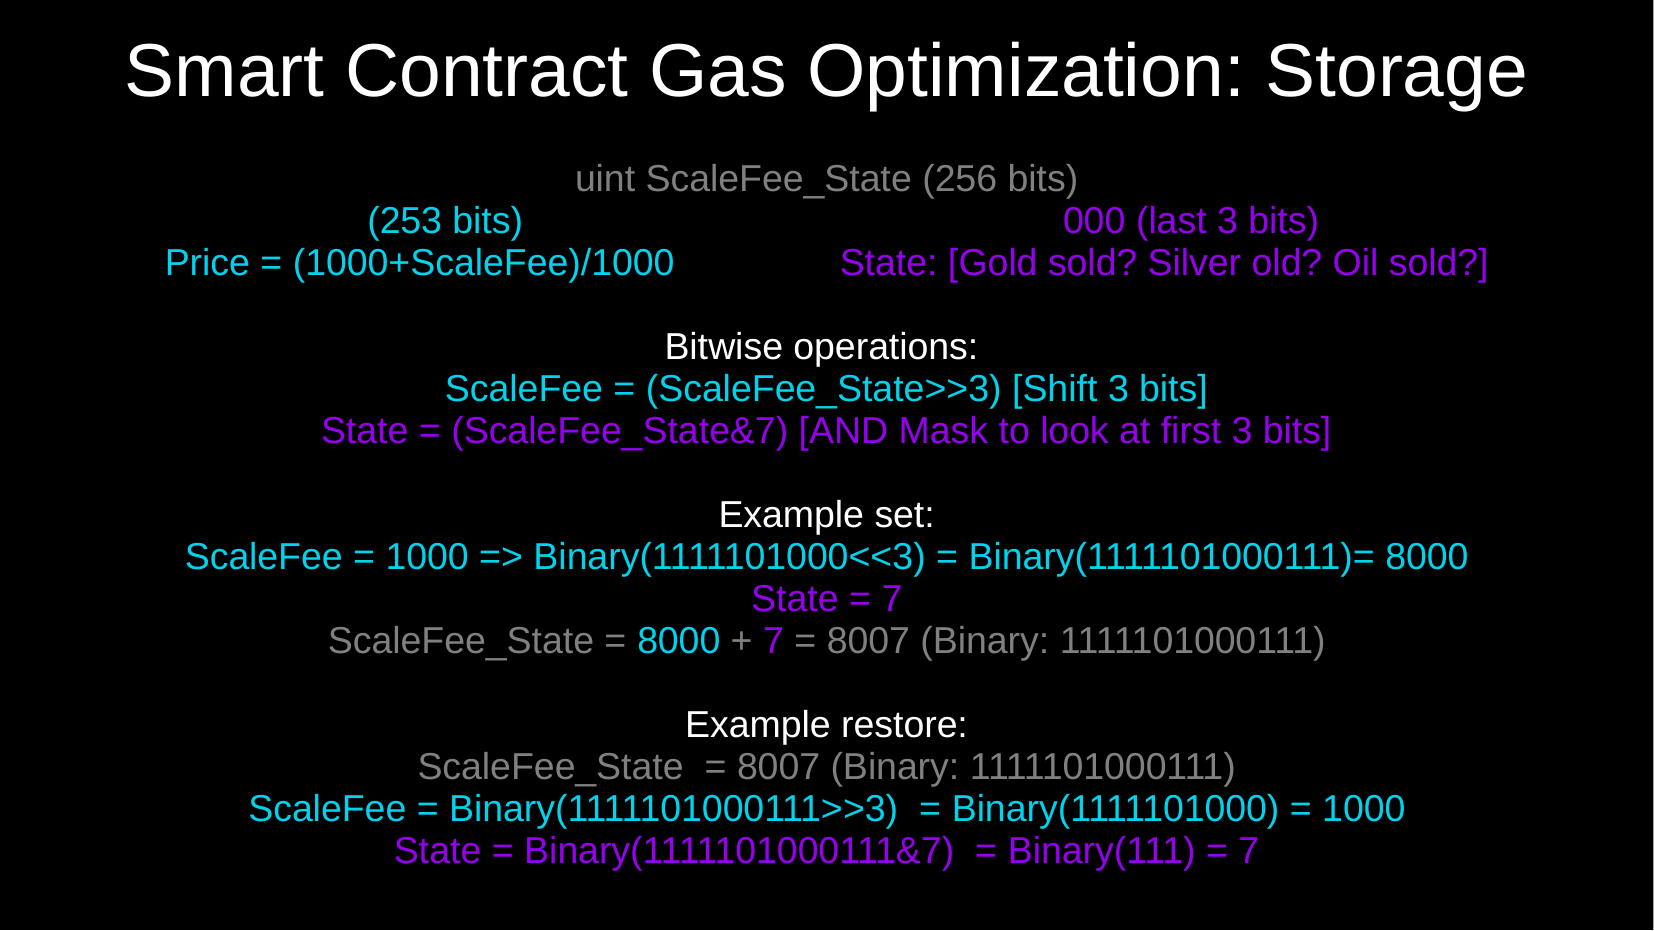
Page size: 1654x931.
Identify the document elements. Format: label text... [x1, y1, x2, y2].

text_box uint ScaleFee_State (256 bits) (253 bits) 000 (last 3 bits) Price = (1000+ScaleFee)/1000 State: [Gold sold? Silver old? Oil sold?] Bitwise operations: ScaleFee = (ScaleFee_State>>3) [Shift 3 bits] State = (ScaleFee_State&7) [AND Mask to look at first 3 bits] Example set: ScaleFee = 1000 => Binary(1111101000<<3) = Binary(1111101000111)= 8000 State = 7 ScaleFee_State = 8000 + 7 = 8007 (Binary: 1111101000111) Example restore: ScaleFee_State = 8007 (Binary: 1111101000111) ScaleFee = Binary(1111101000111>>3) = Binary(1111101000) = 1000 State = Binary(1111101000111&7) = Binary(111) = 7 [0, 150, 1654, 931]
text_box Smart Contract Gas Optimization: Storage [0, 21, 1654, 121]
